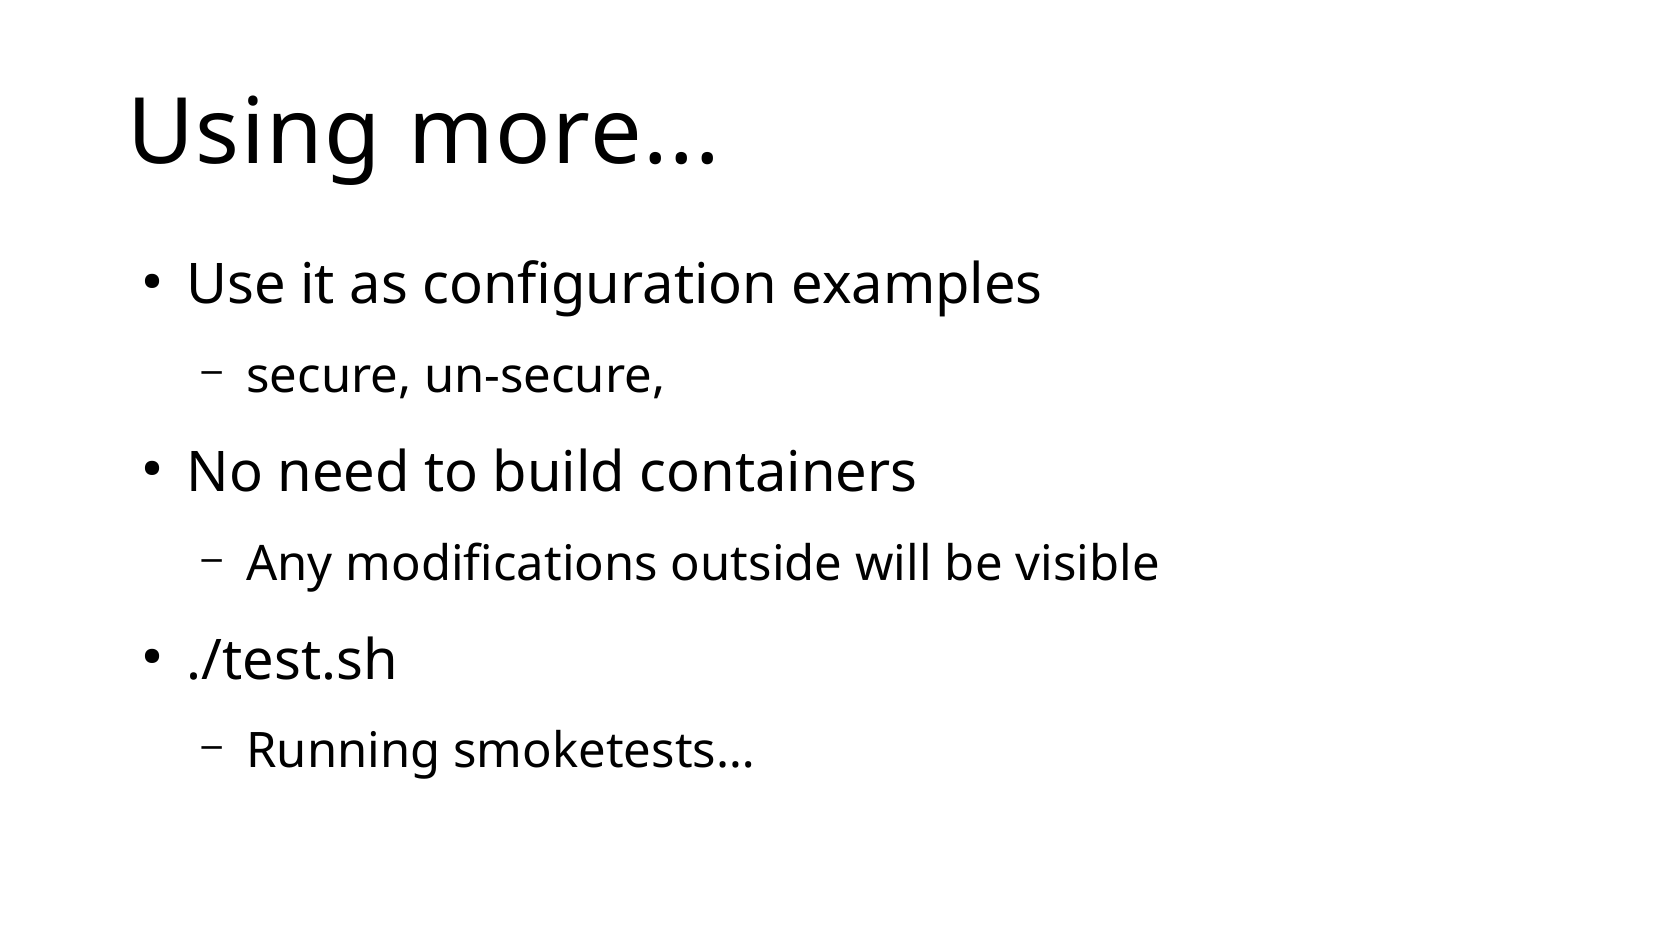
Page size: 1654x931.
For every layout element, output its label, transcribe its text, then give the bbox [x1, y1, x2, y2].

list Use it as configuration examples secure, un-secure, No need to build containers Any modifications outside will be visible ./test.sh Running smoketests… [127, 244, 1527, 784]
title Using more... [127, 69, 1654, 187]
